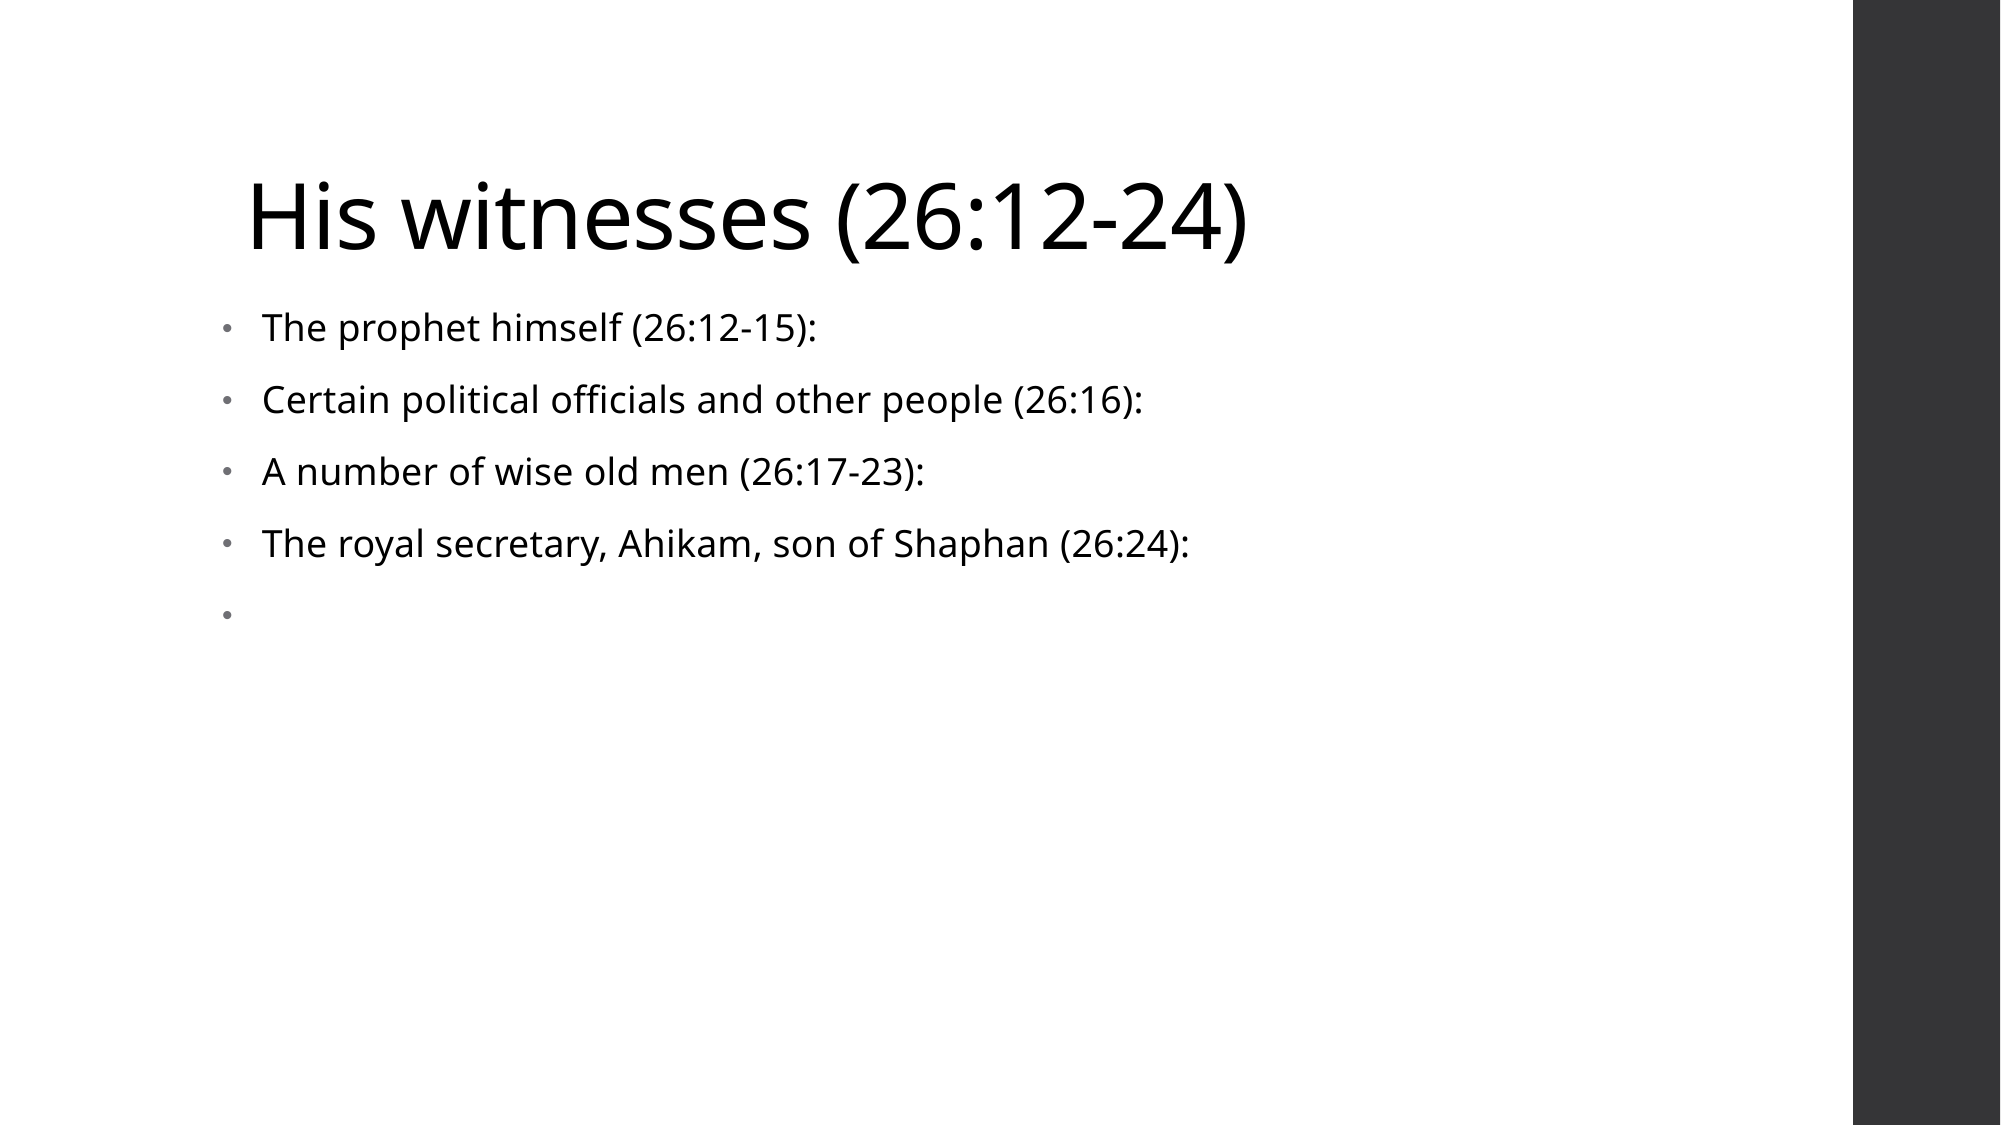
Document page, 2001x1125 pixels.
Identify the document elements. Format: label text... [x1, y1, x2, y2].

list The prophet himself (26:12-15): Certain political officials and other people (26:16): A number of wise old men (26:17-23): The royal secretary, Ahikam, son of Shaphan (26:24): [206, 299, 1617, 1014]
title His witnesses (26:12-24) [206, 60, 1797, 278]
